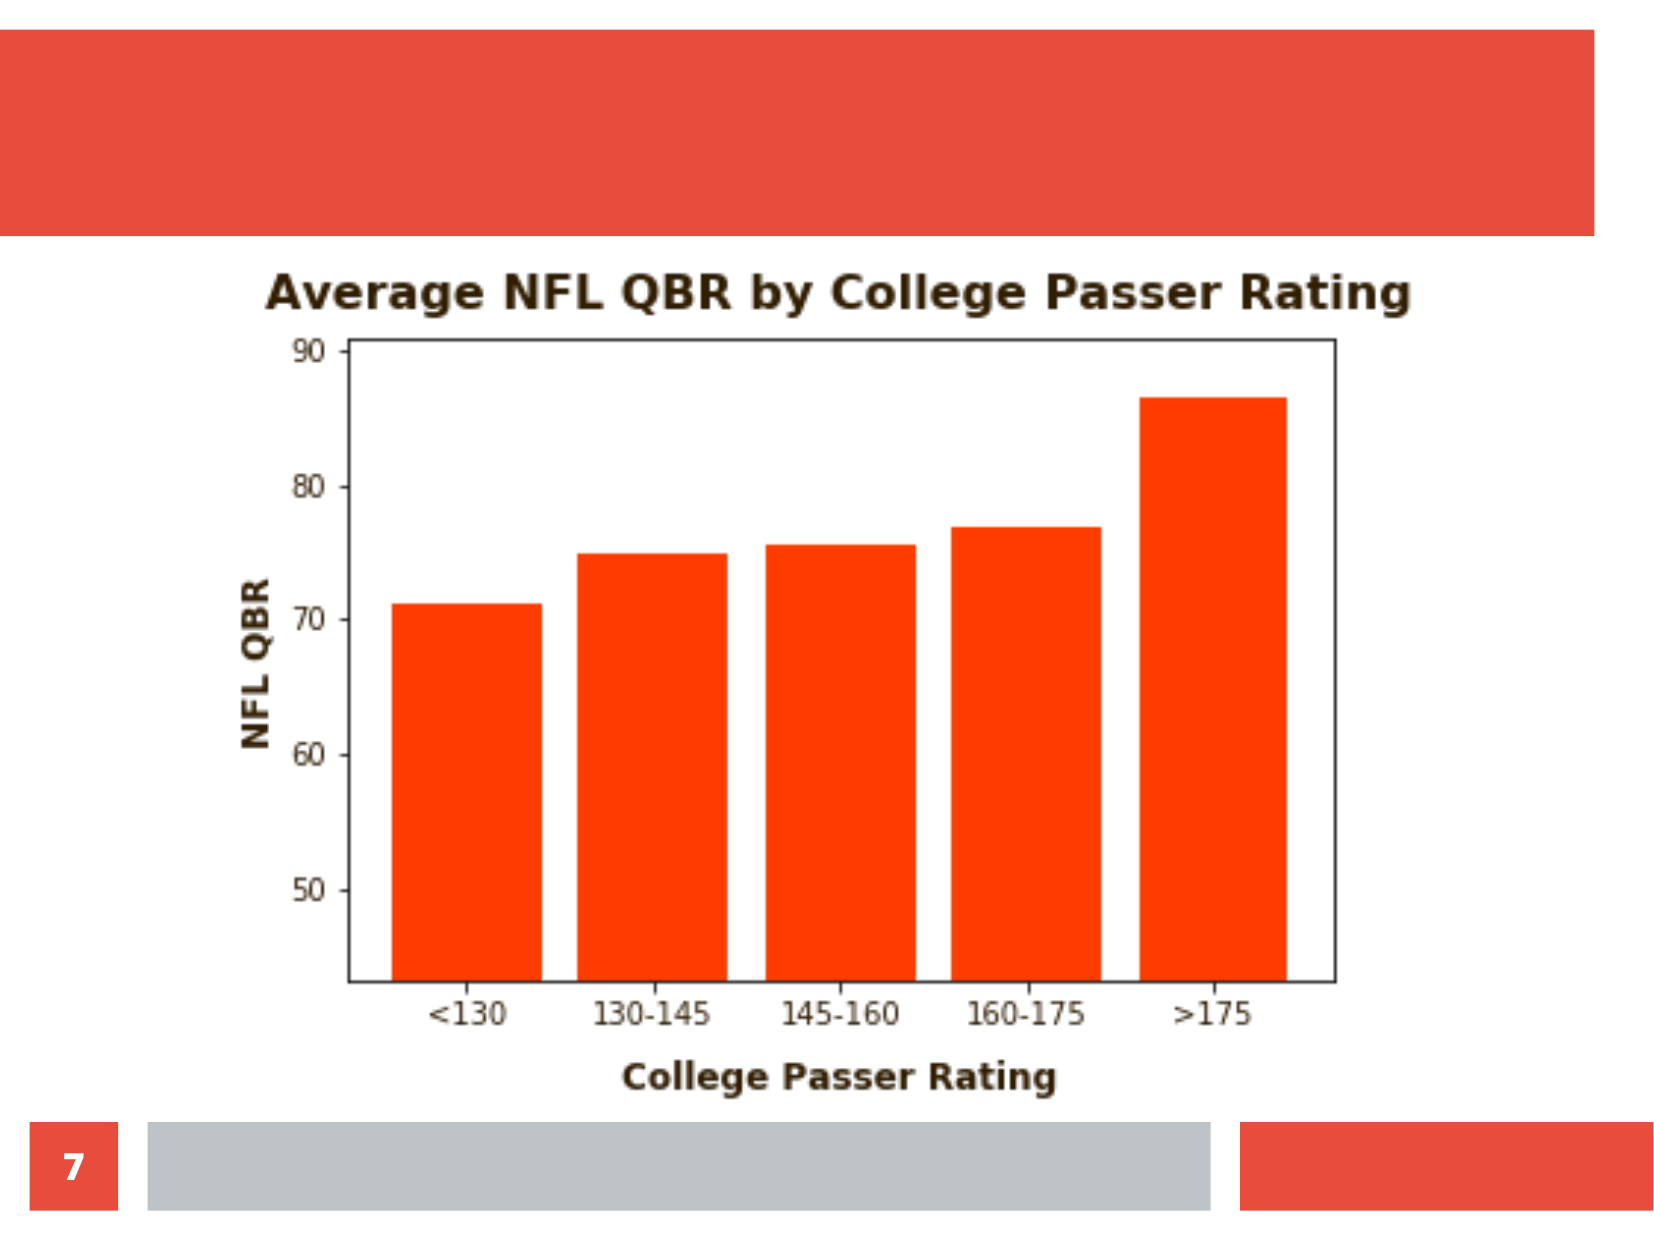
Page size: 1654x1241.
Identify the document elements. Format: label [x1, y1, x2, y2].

picture [219, 254, 1435, 1120]
